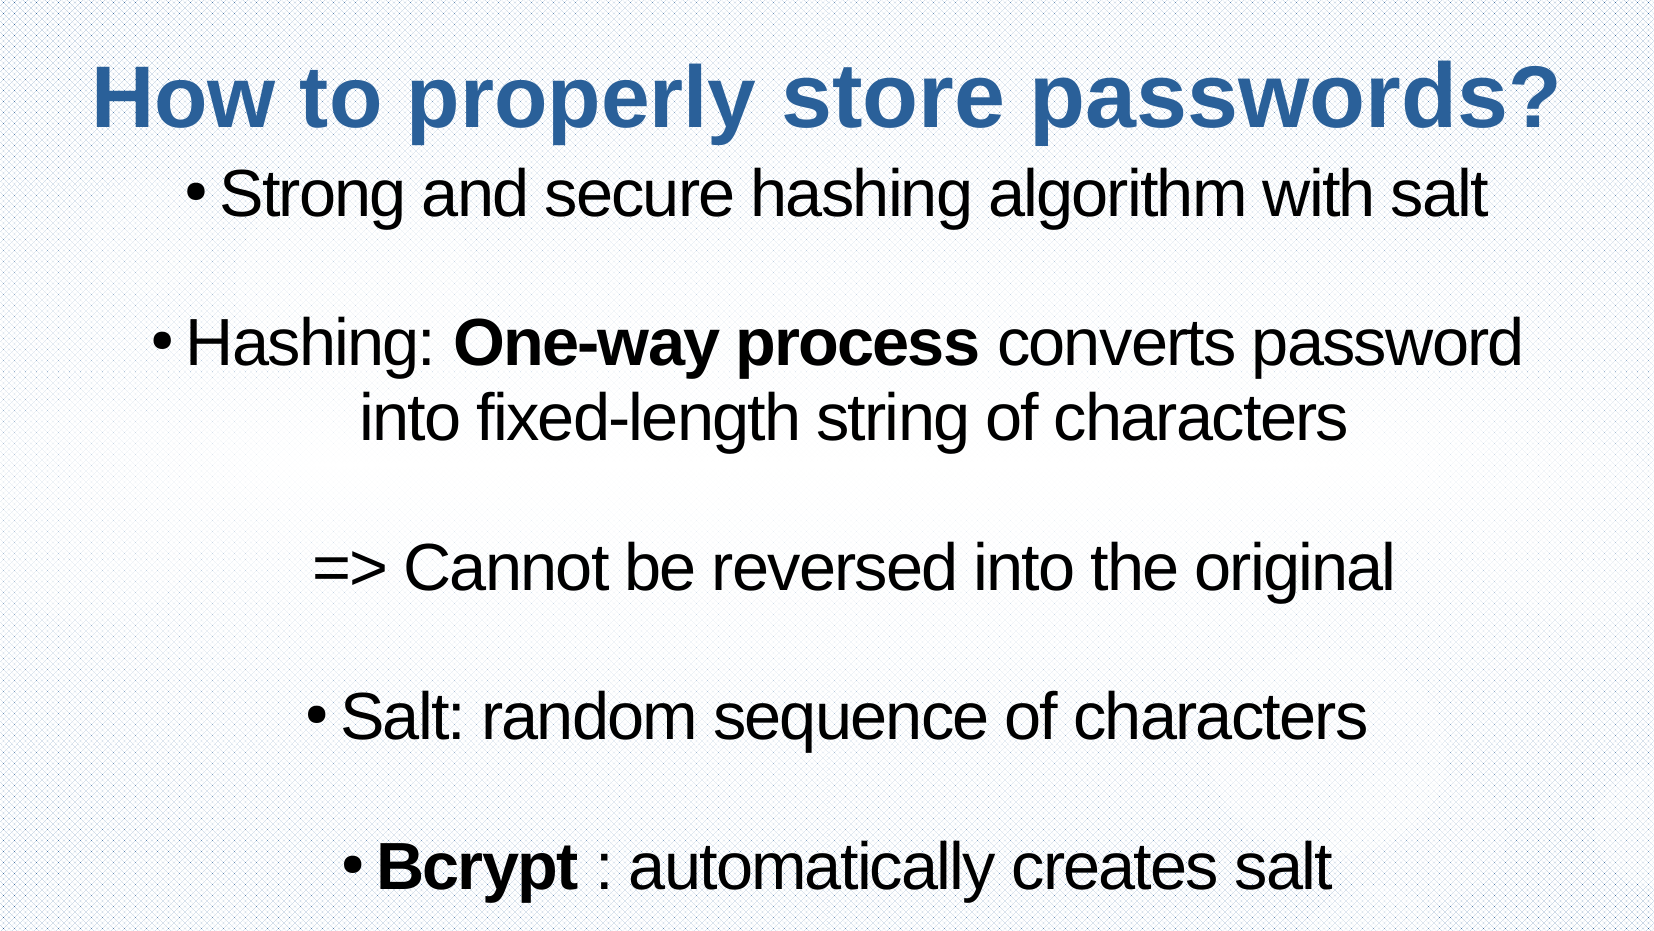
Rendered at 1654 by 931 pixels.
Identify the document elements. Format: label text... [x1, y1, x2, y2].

subtitle Strong and secure hashing algorithm with salt Hashing: One-way process converts password into fixed-length string of characters => Cannot be reversed into the original Salt: random sequence of characters Bcrypt : automatically creates salt [136, 155, 1538, 931]
title How to properly store passwords? [88, 44, 1565, 157]
